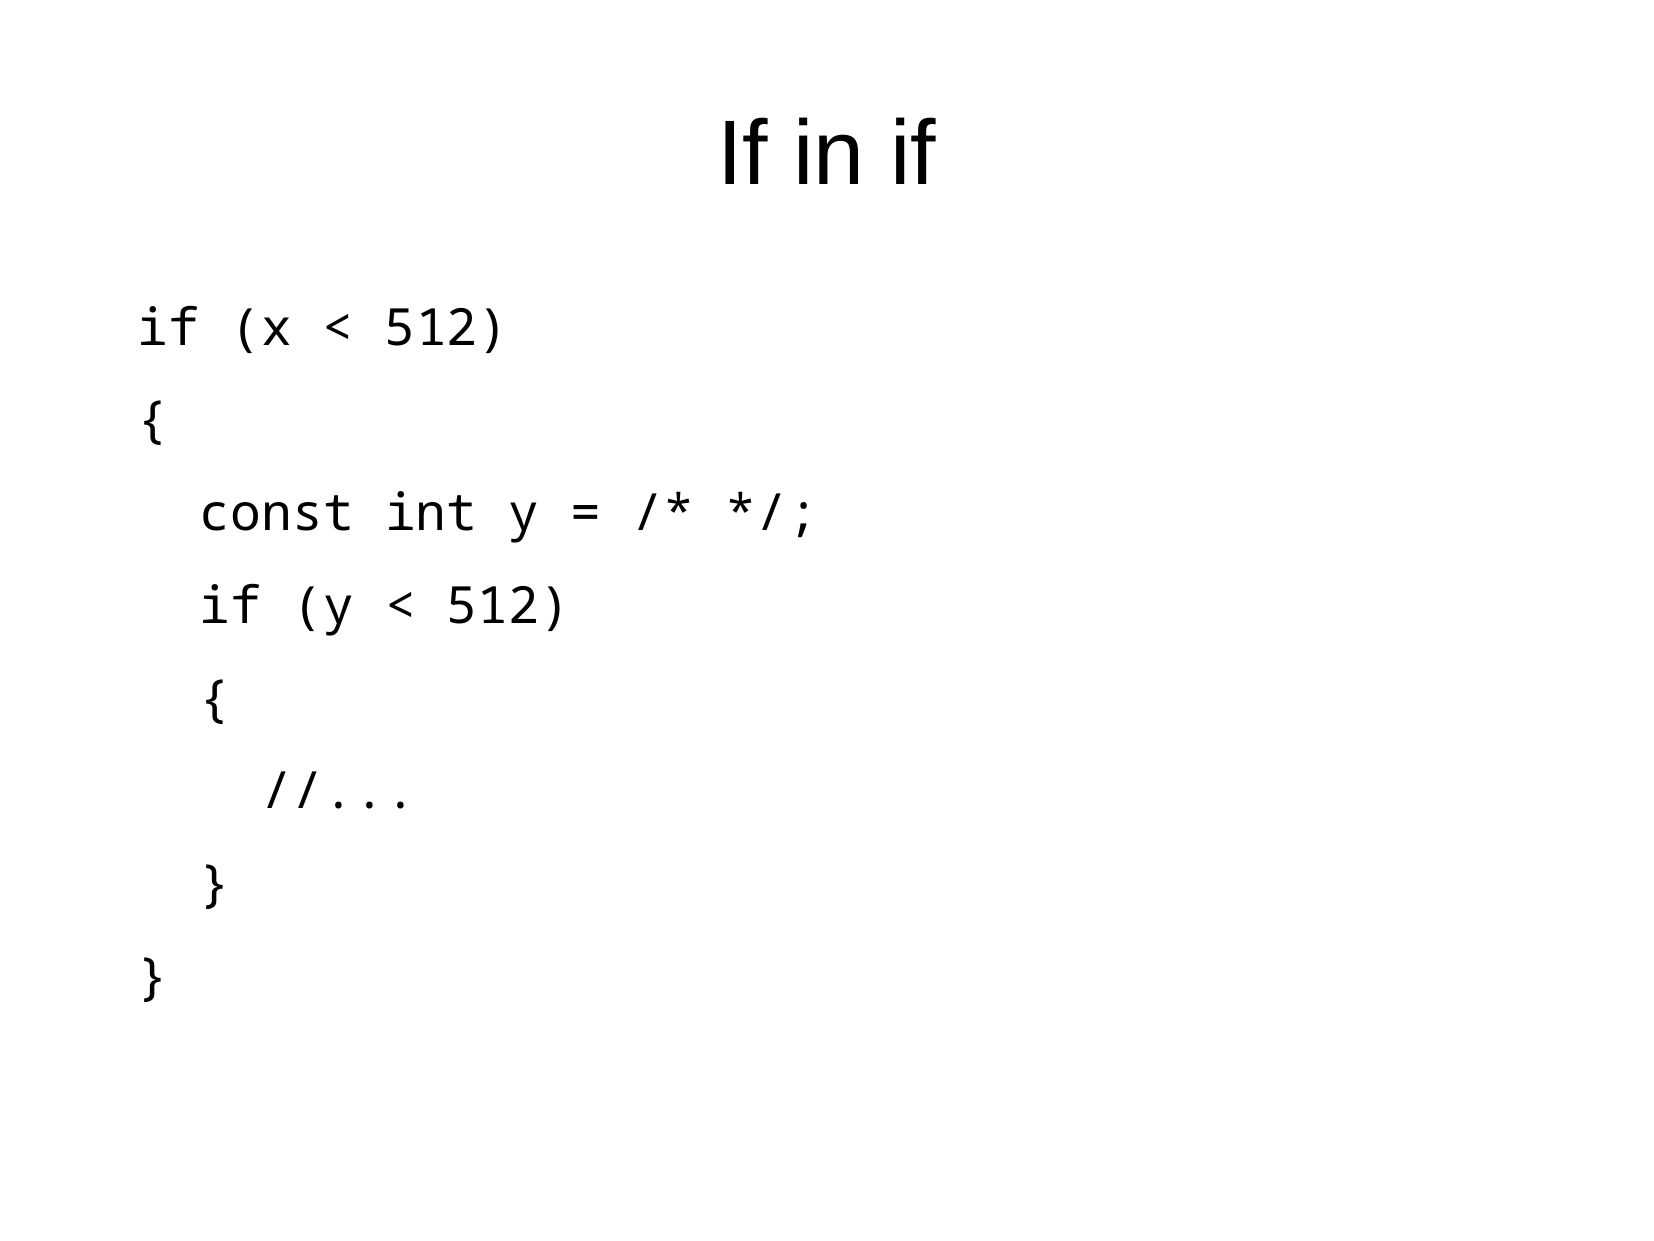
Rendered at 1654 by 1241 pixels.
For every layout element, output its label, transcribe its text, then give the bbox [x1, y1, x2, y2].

list if (x < 512) { const int y = /* */; if (y < 512) { //... } } [82, 290, 1571, 1010]
title If in if [82, 49, 1571, 257]
